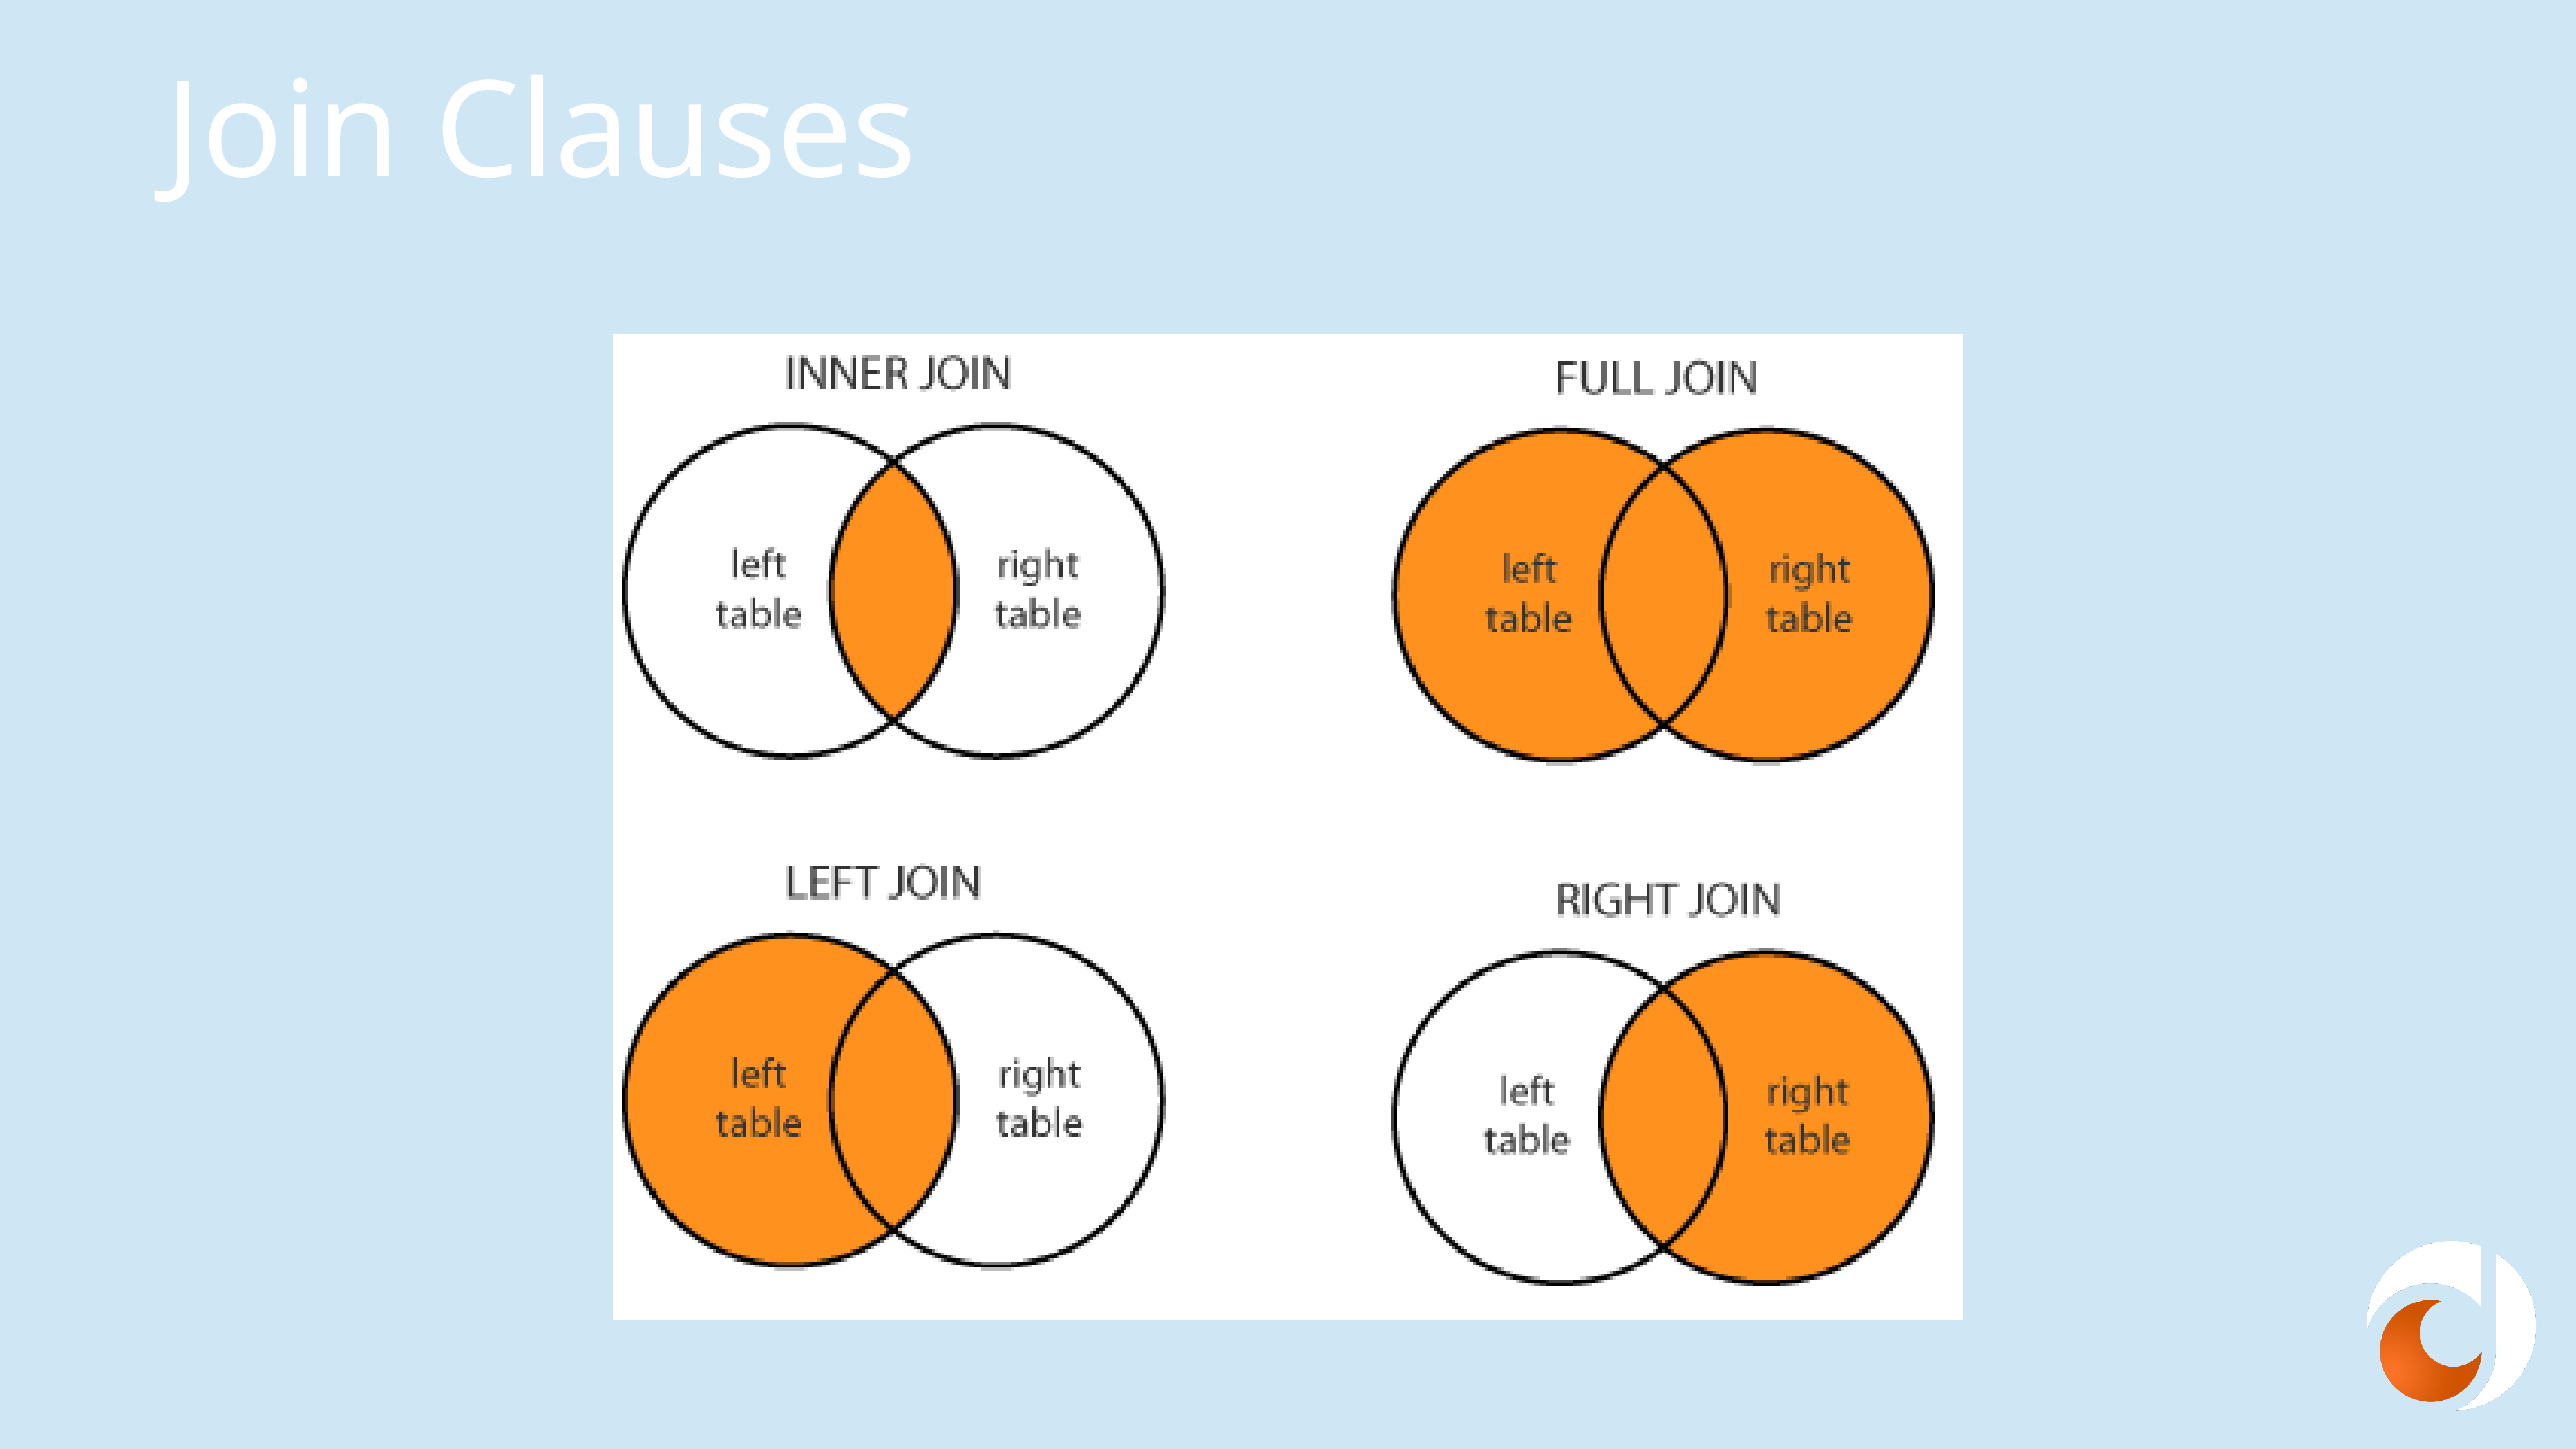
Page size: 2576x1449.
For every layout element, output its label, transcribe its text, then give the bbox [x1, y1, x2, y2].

picture [2361, 1236, 2550, 1414]
title Join Clauses [155, 37, 2421, 400]
picture [613, 334, 1963, 1320]
